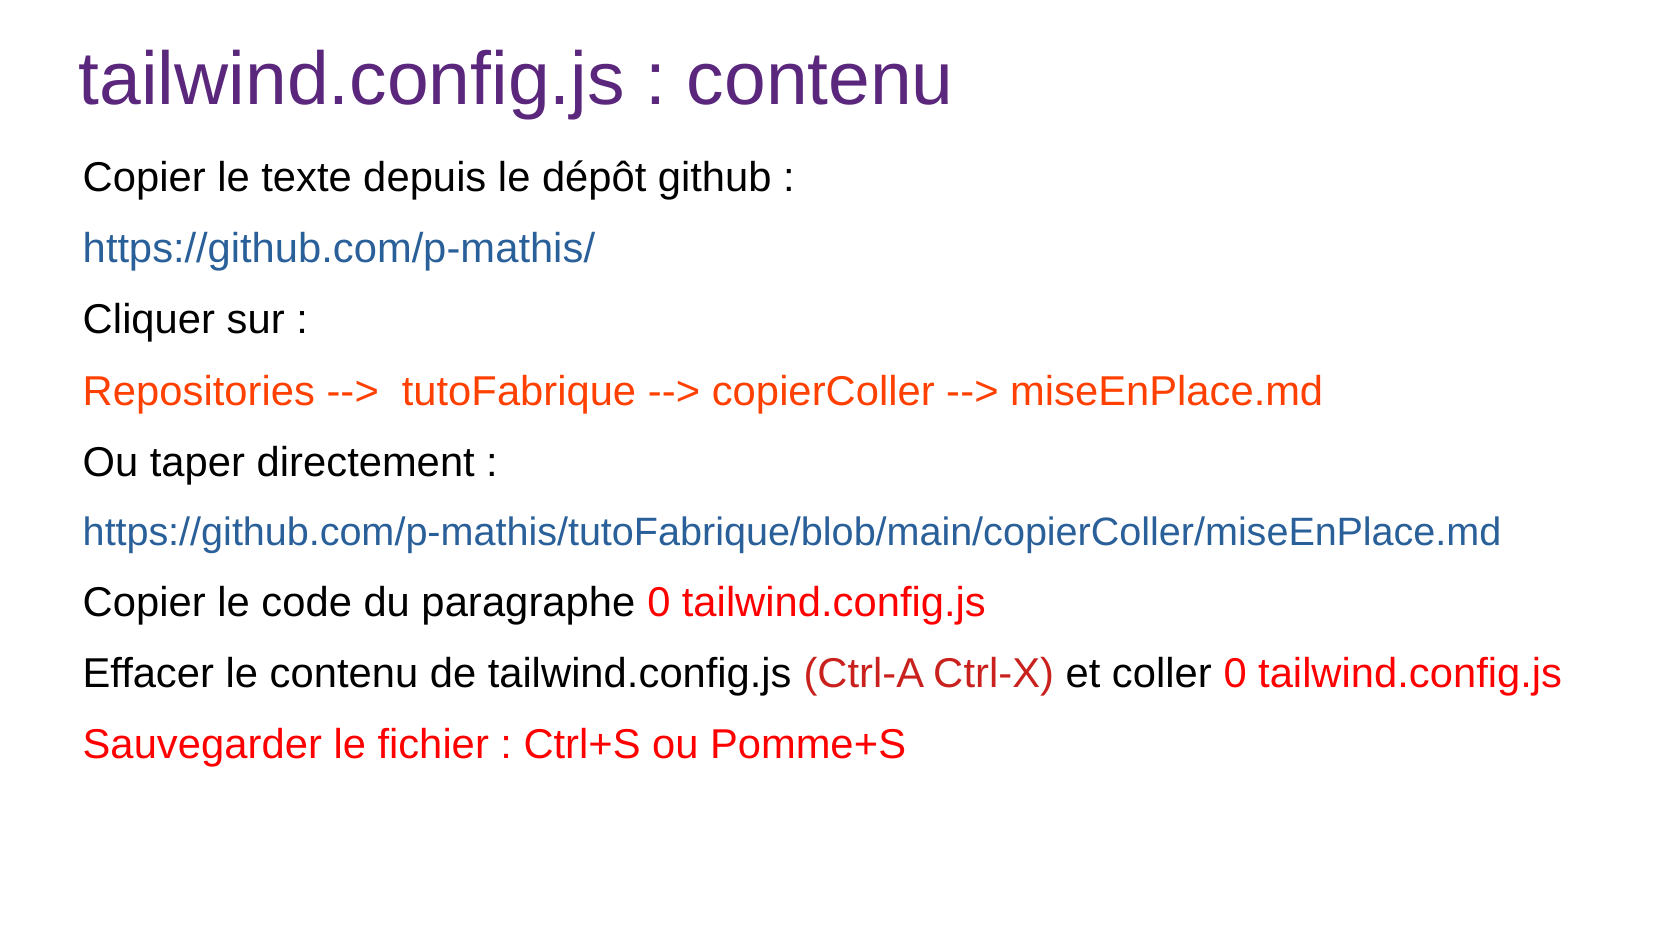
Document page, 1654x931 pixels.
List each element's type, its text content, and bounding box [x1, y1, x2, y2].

title tailwind.config.js : contenu [78, 36, 1556, 148]
text_box Copier le texte depuis le dépôt github : https://github.com/p-mathis/ Cliquer sur : Repositories --> tutoFabrique --> copierColler --> miseEnPlace.md Ou taper directement : https://github.com/p-mathis/tutoFabrique/blob/main/copierColler/miseEnPlace.md Copier le code du paragraphe 0 tailwind.config.js Effacer le contenu de tailwind.config.js (Ctrl-A Ctrl-X) et coller 0 tailwind.config.js Sauvegarder le fichier : Ctrl+S ou Pomme+S [82, 153, 1571, 827]
